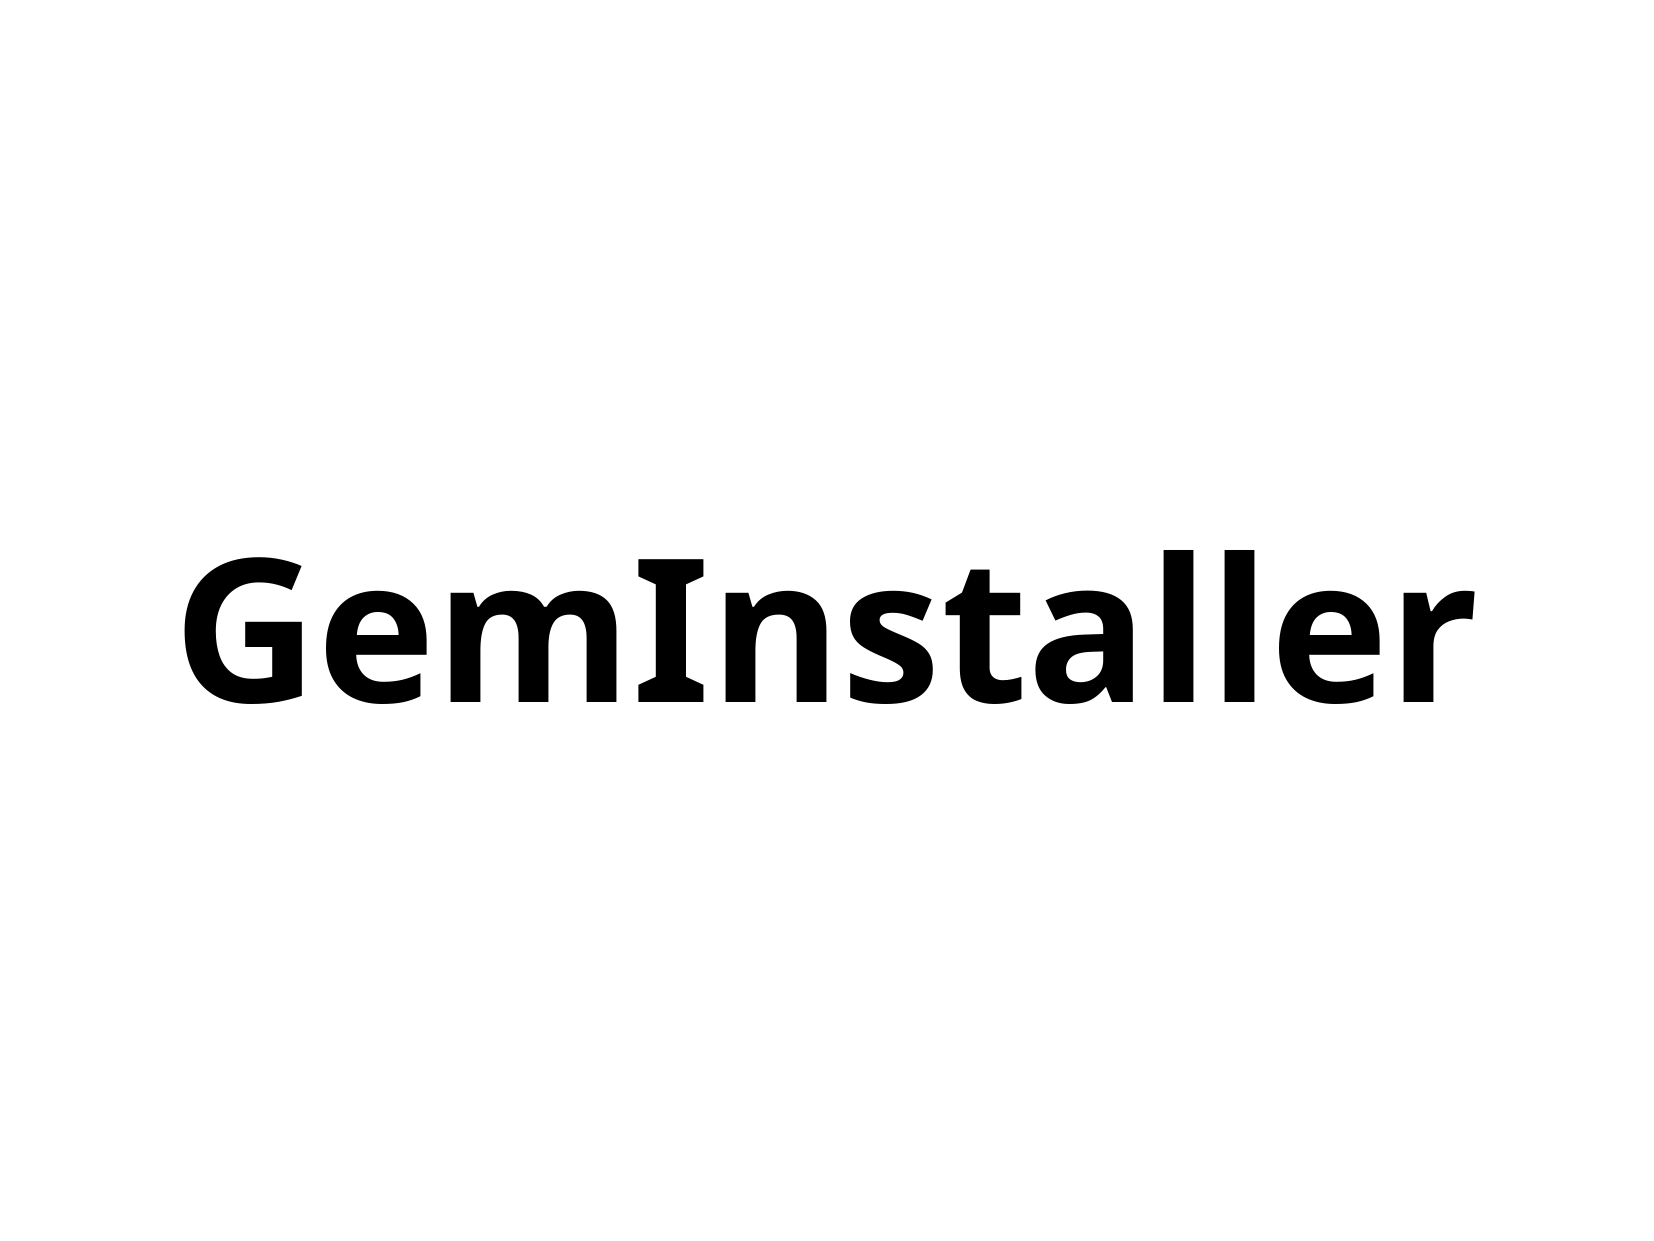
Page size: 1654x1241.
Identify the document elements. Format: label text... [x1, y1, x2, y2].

title GemInstaller [82, 49, 1571, 1201]
